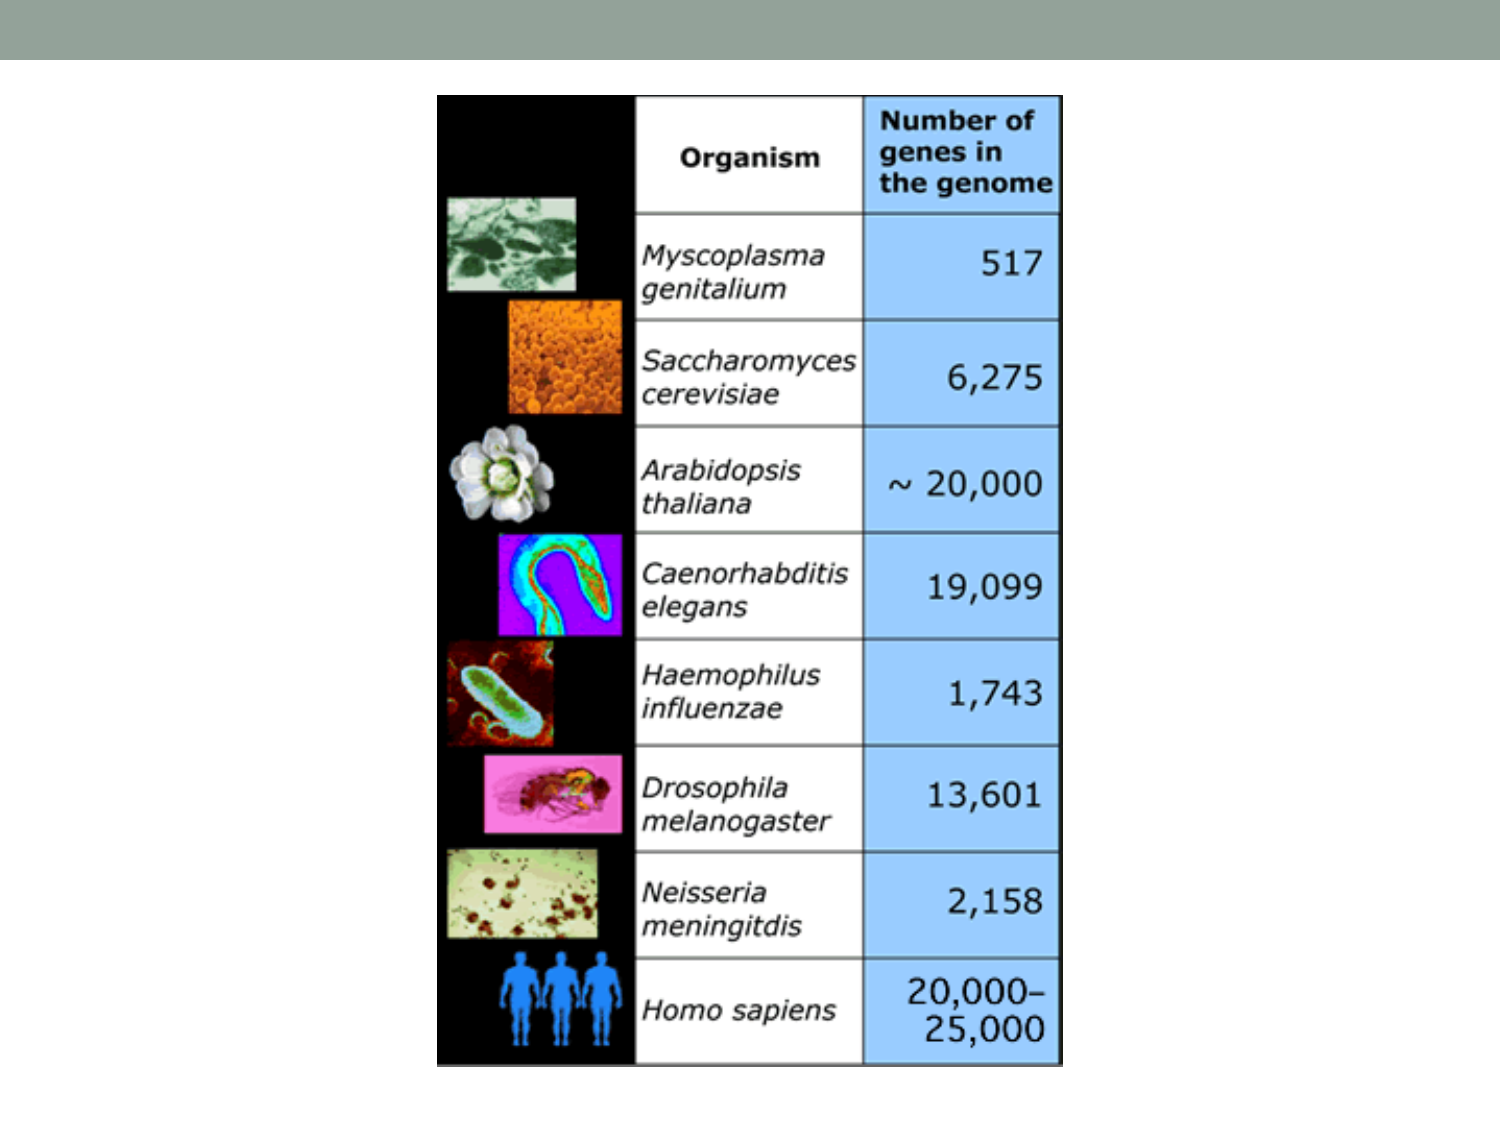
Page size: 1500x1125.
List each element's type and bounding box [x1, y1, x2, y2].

picture [437, 95, 1063, 1067]
